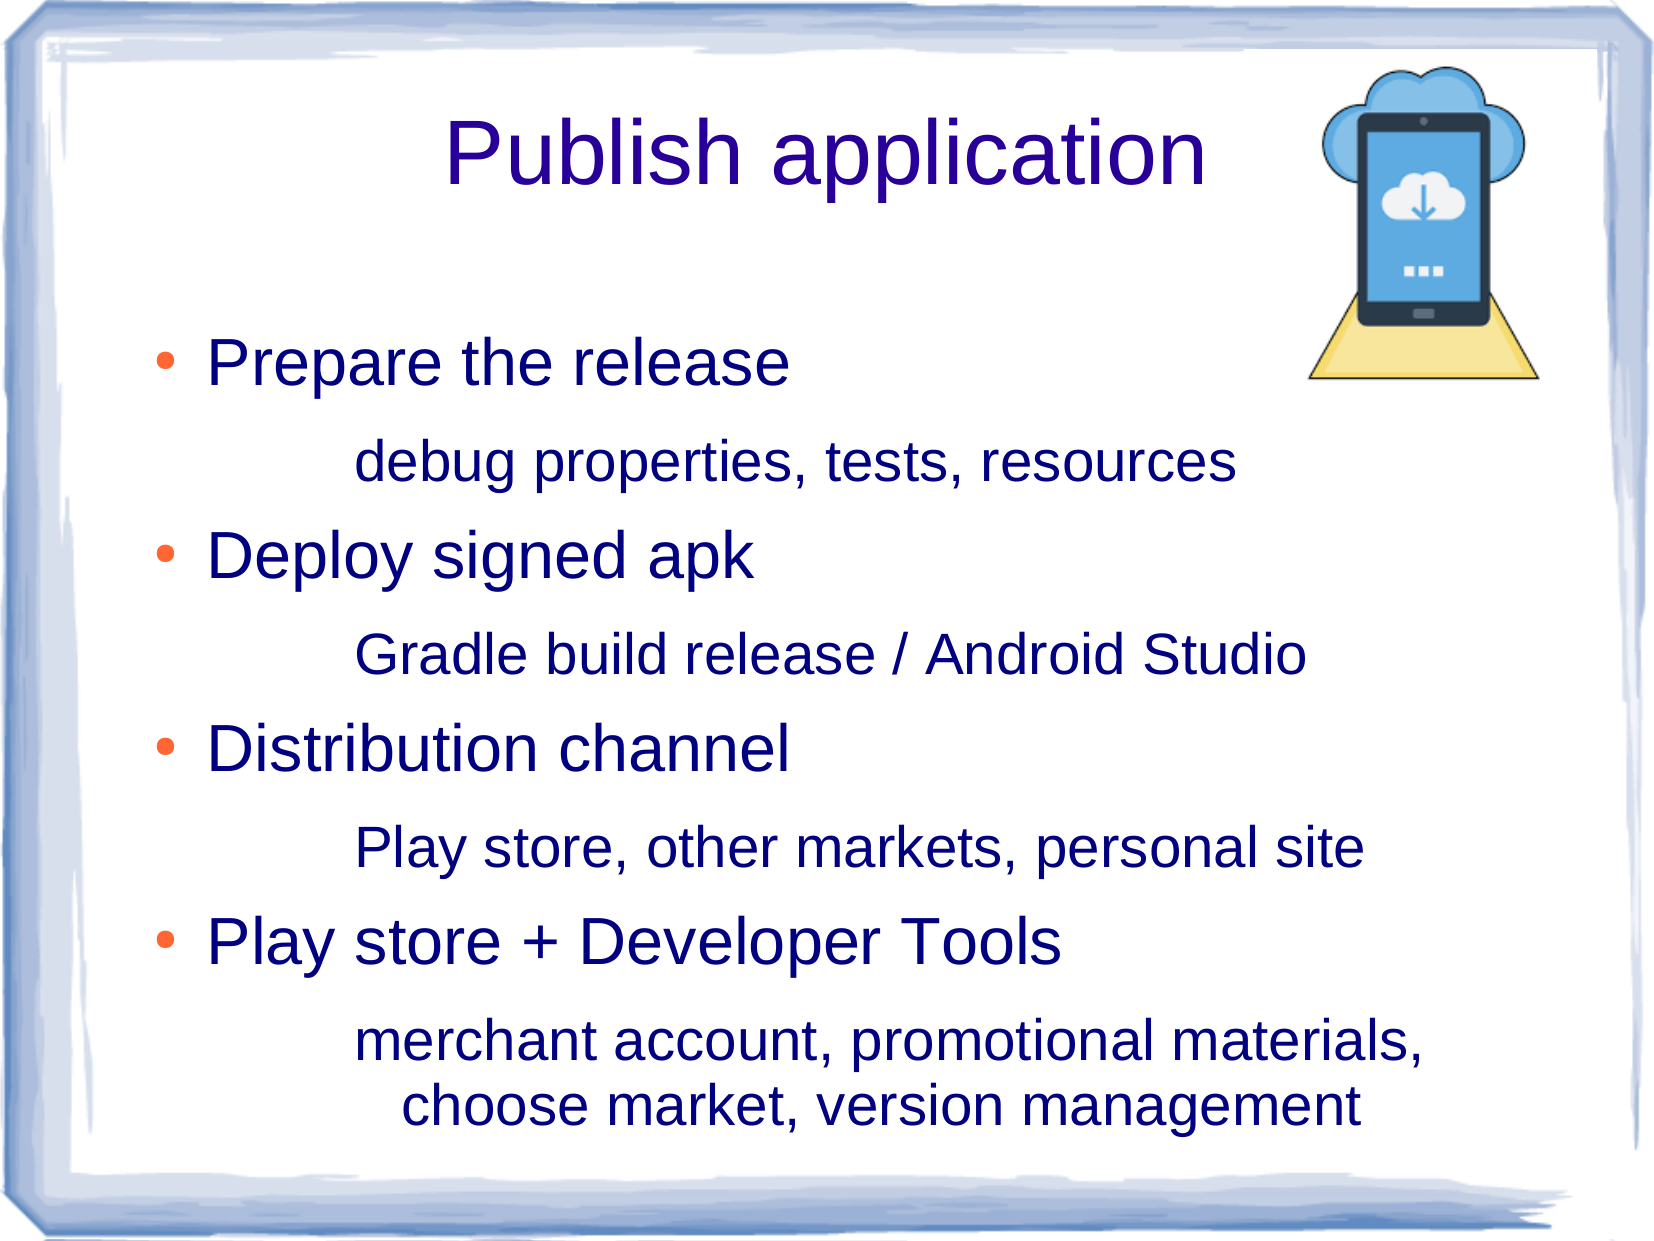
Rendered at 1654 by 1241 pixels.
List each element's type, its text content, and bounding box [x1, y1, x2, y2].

title Publish application [82, 49, 1244, 257]
list Prepare the release debug properties, tests, resources Deploy signed apk Gradle build release / Android Studio Distribution channel Play store, other markets, personal site Play store + Developer Tools merchant account, promotional materials, choose market, version management [118, 324, 1571, 1138]
picture [0, 0, 1654, 1241]
